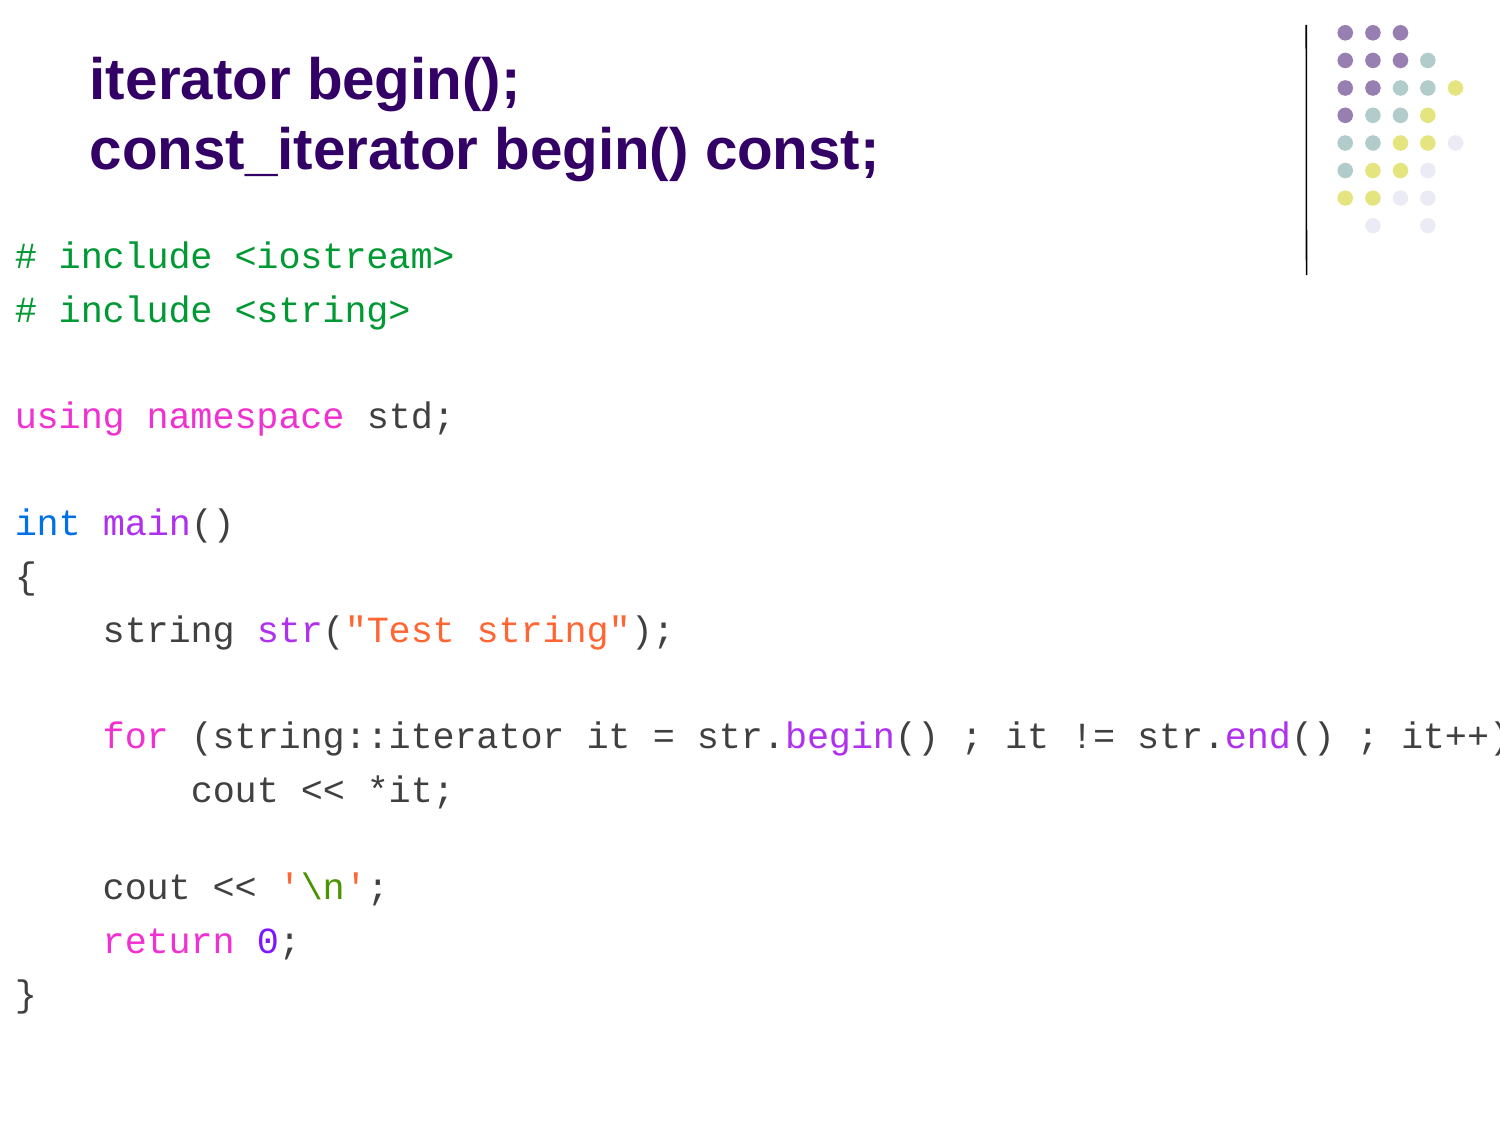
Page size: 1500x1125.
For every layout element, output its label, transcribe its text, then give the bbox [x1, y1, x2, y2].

list # include <iostream> # include <string> using namespace std; int main() { string str("Test string"); for (string::iterator it = str.begin() ; it != str.end() ; it++) cout << *it; cout << '\n'; return 0; } [0, 224, 1500, 1063]
title iterator begin(); const_iterator begin() const; [74, 12, 1304, 189]
